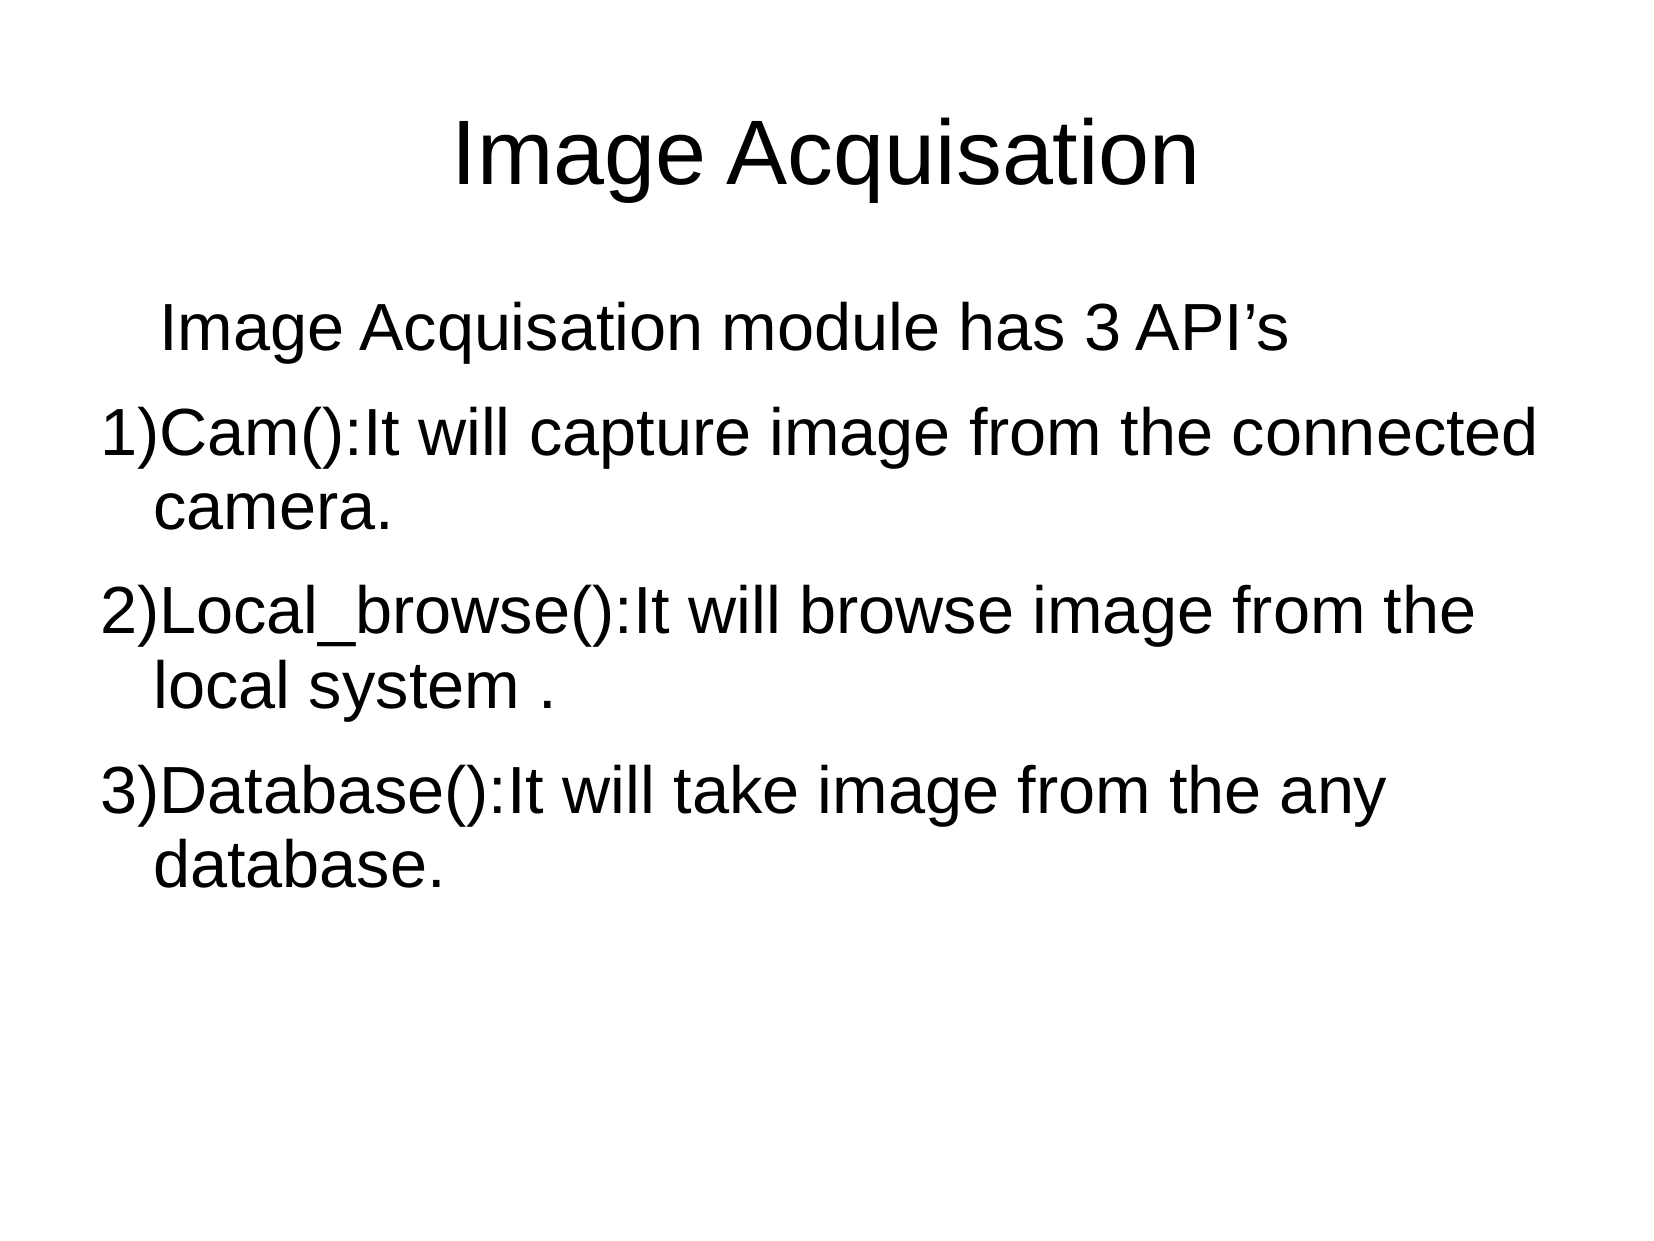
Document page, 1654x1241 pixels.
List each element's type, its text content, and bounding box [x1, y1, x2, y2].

list Image Acquisation module has 3 API’s Cam():It will capture image from the connected camera. Local_browse():It will browse image from the local system . Database():It will take image from the any database. [82, 290, 1571, 1010]
title Image Acquisation [82, 49, 1571, 257]
